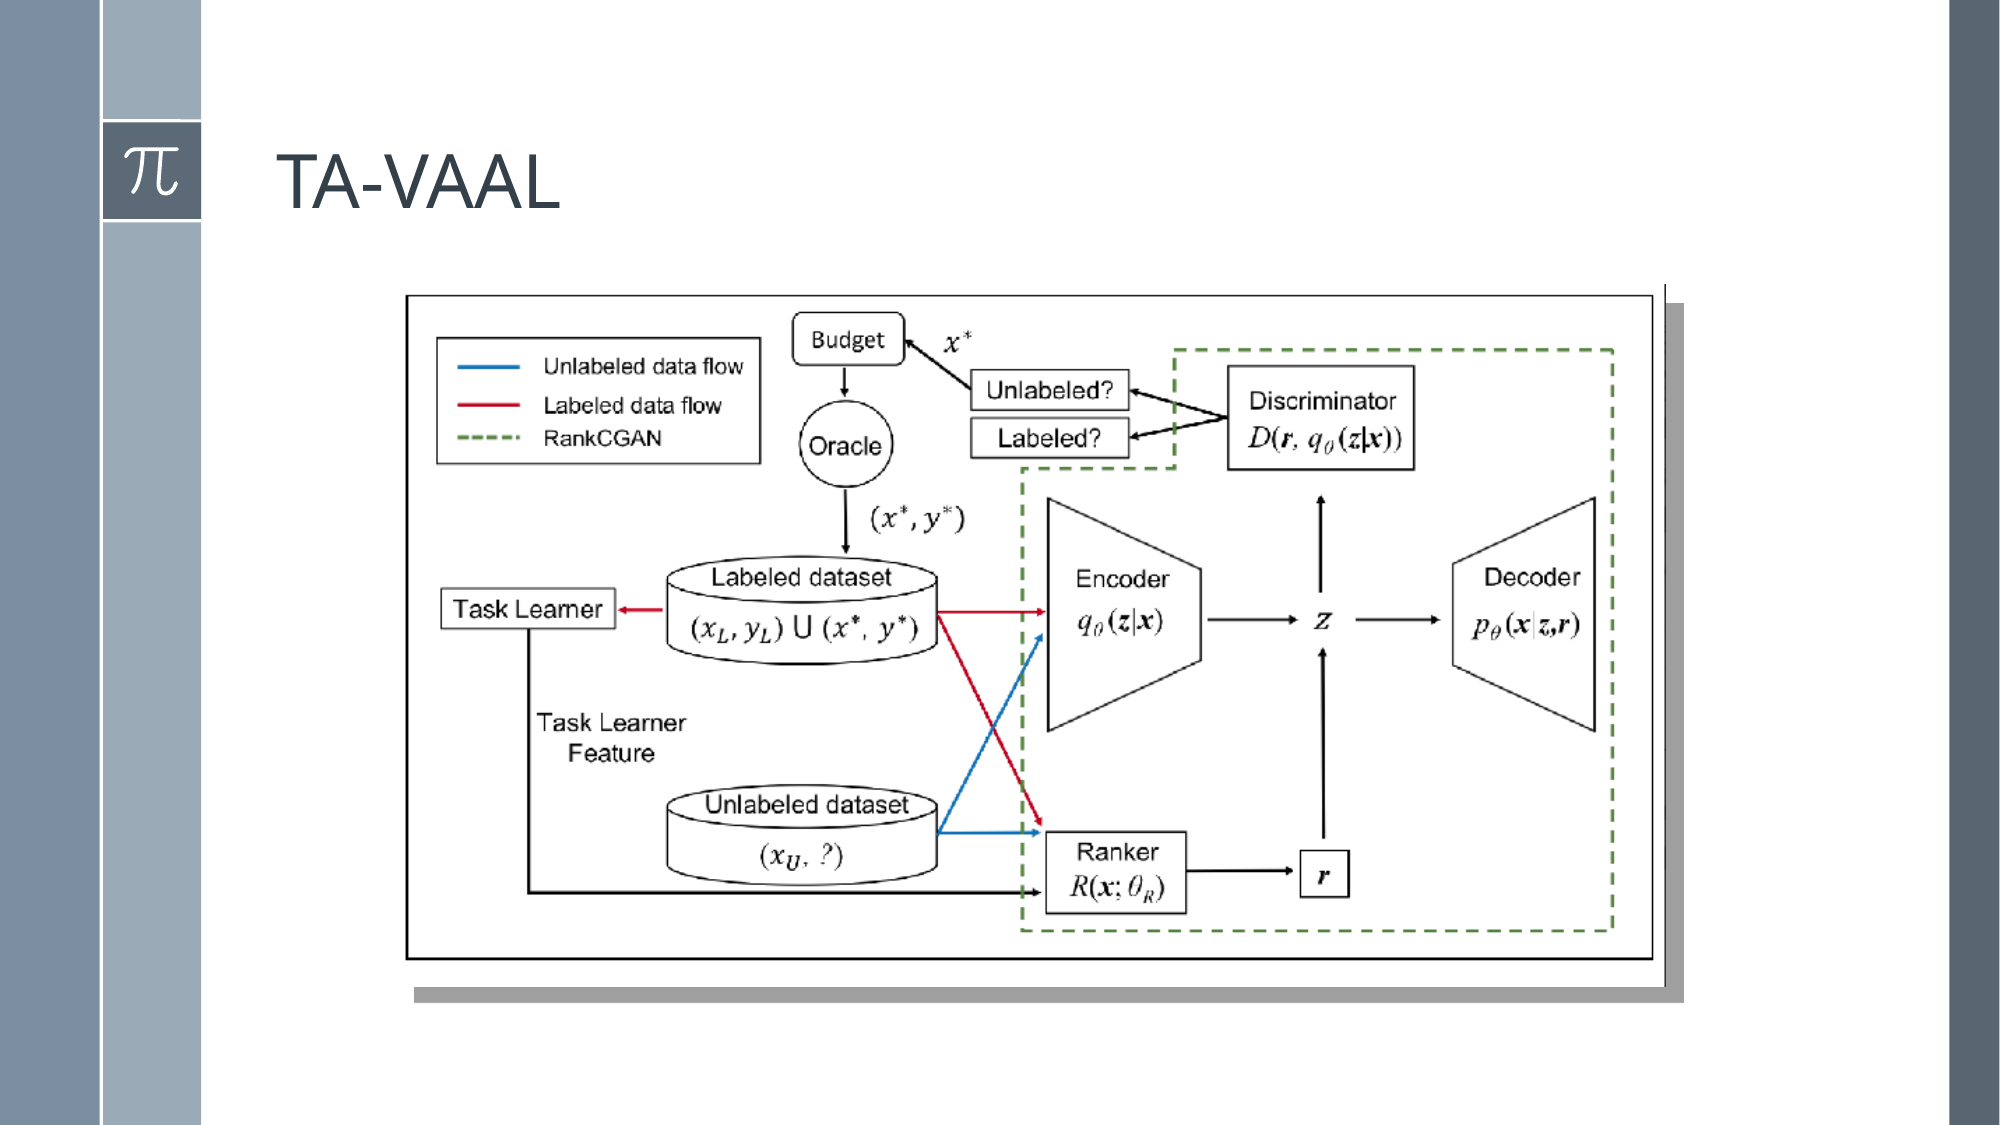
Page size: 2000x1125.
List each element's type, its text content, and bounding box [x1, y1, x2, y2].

text_box TA-VAAL [261, 29, 1867, 233]
picture [396, 284, 1666, 987]
